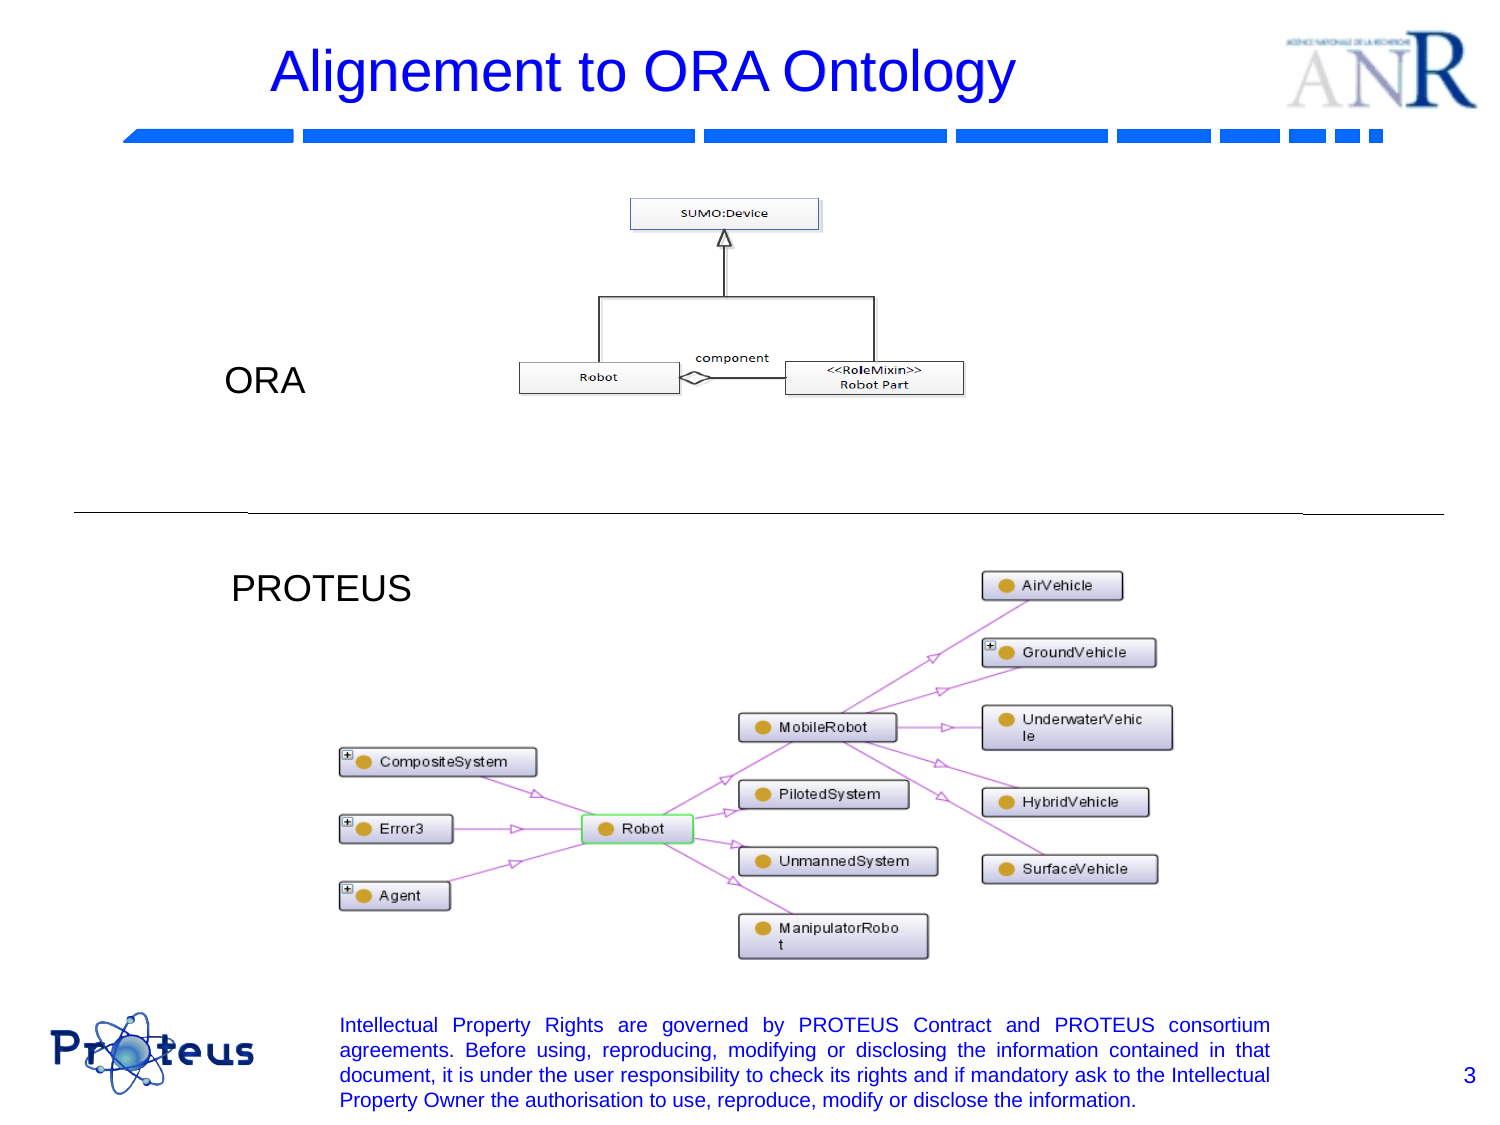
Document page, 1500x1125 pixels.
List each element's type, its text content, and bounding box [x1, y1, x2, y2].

picture [326, 558, 1232, 991]
picture [512, 181, 978, 410]
text_box PROTEUS [216, 566, 428, 616]
picture [1281, 27, 1484, 115]
text_box ORA [209, 359, 321, 409]
picture [35, 1003, 272, 1101]
title Alignement to ORA Ontology [23, 11, 1264, 130]
